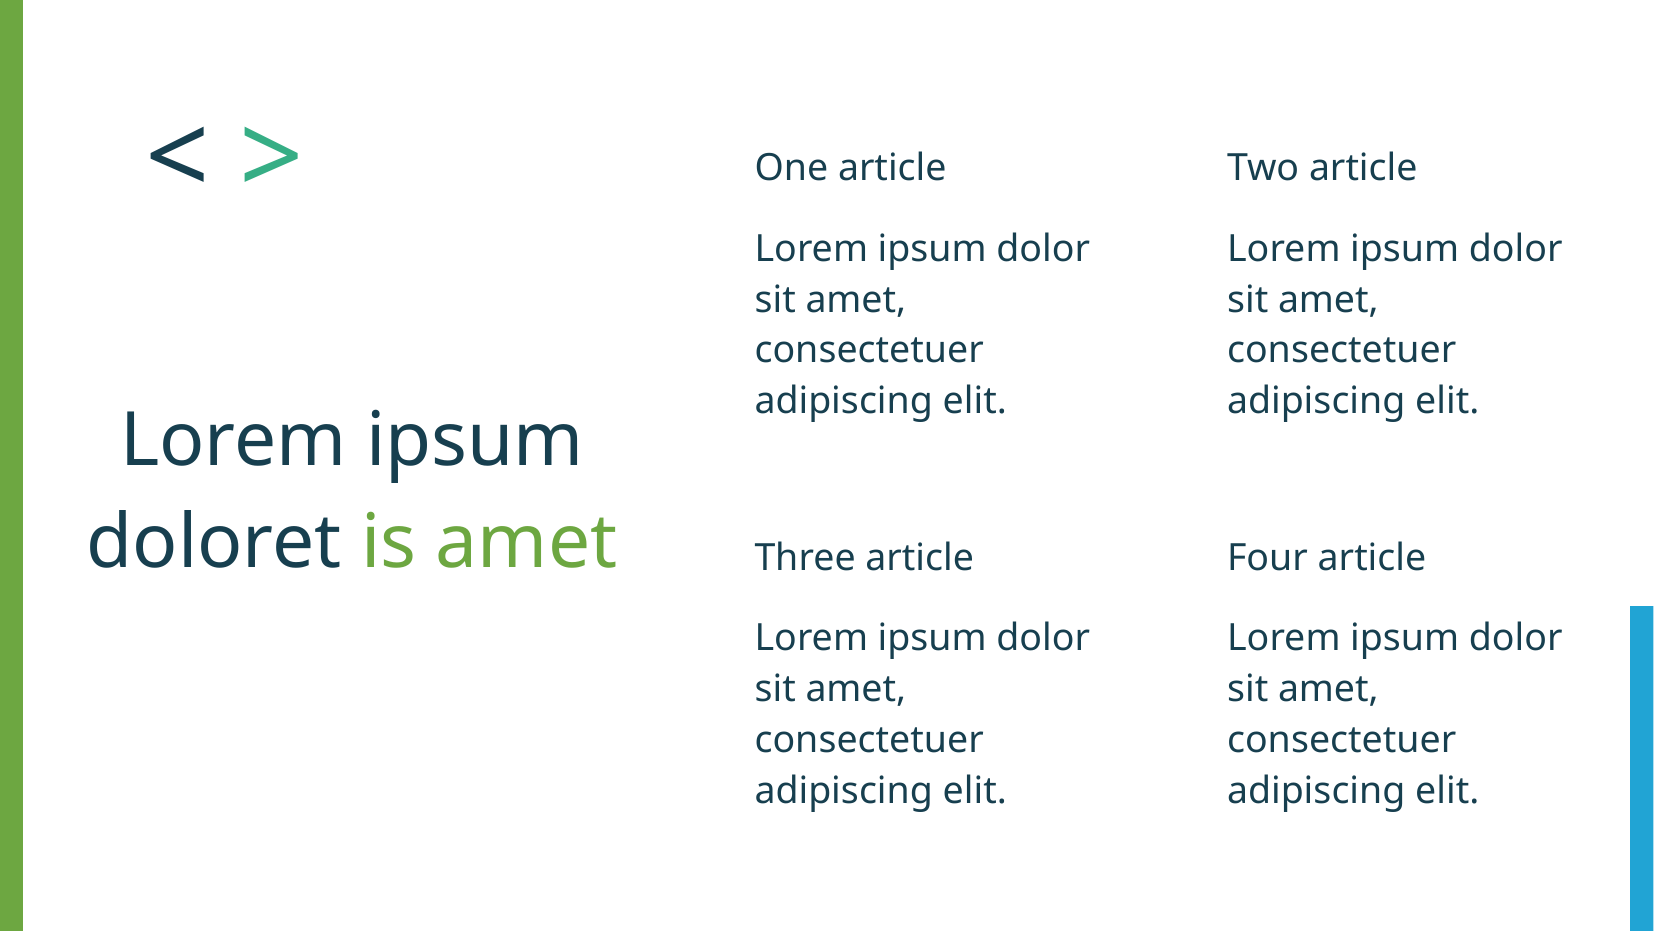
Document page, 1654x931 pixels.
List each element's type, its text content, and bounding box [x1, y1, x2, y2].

list < > [75, 75, 340, 241]
list Two article Lorem ipsum dolor sit amet, consectetuer adipiscing elit. [1156, 140, 1601, 499]
list Three article Lorem ipsum dolor sit amet, consectetuer adipiscing elit. [683, 530, 1129, 889]
title Lorem ipsum doloret is amet [70, 217, 634, 757]
list One article Lorem ipsum dolor sit amet, consectetuer adipiscing elit. [683, 140, 1129, 499]
list Four article Lorem ipsum dolor sit amet, consectetuer adipiscing elit. [1156, 530, 1601, 889]
